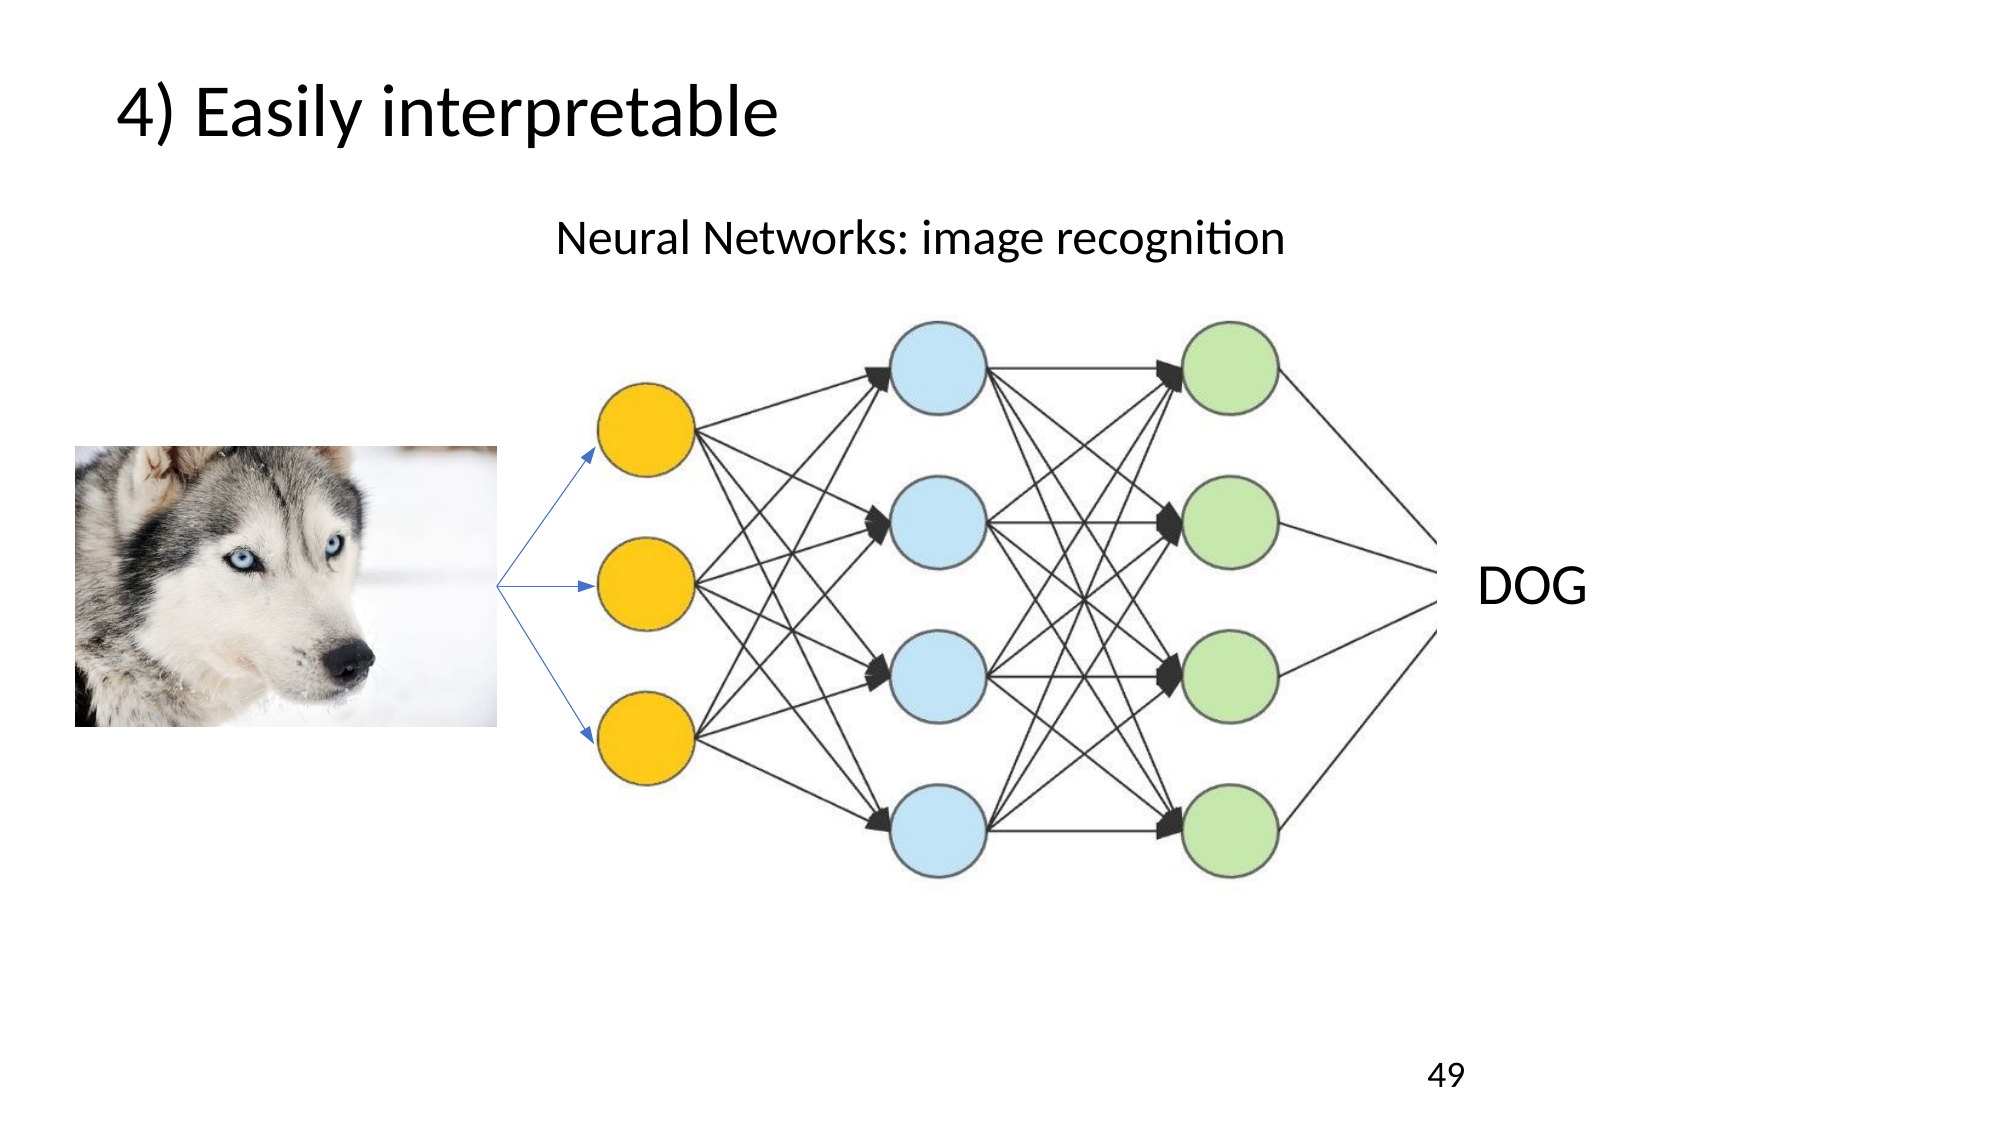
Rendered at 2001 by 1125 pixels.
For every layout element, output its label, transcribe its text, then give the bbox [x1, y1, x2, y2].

text_box DOG [1462, 538, 1844, 625]
text_box [1412, 1042, 1863, 1103]
picture [75, 446, 497, 727]
text_box 4) Easily interpretable [101, 53, 842, 160]
text_box Neural Networks: image recognition [540, 197, 1305, 273]
picture [580, 314, 1437, 896]
